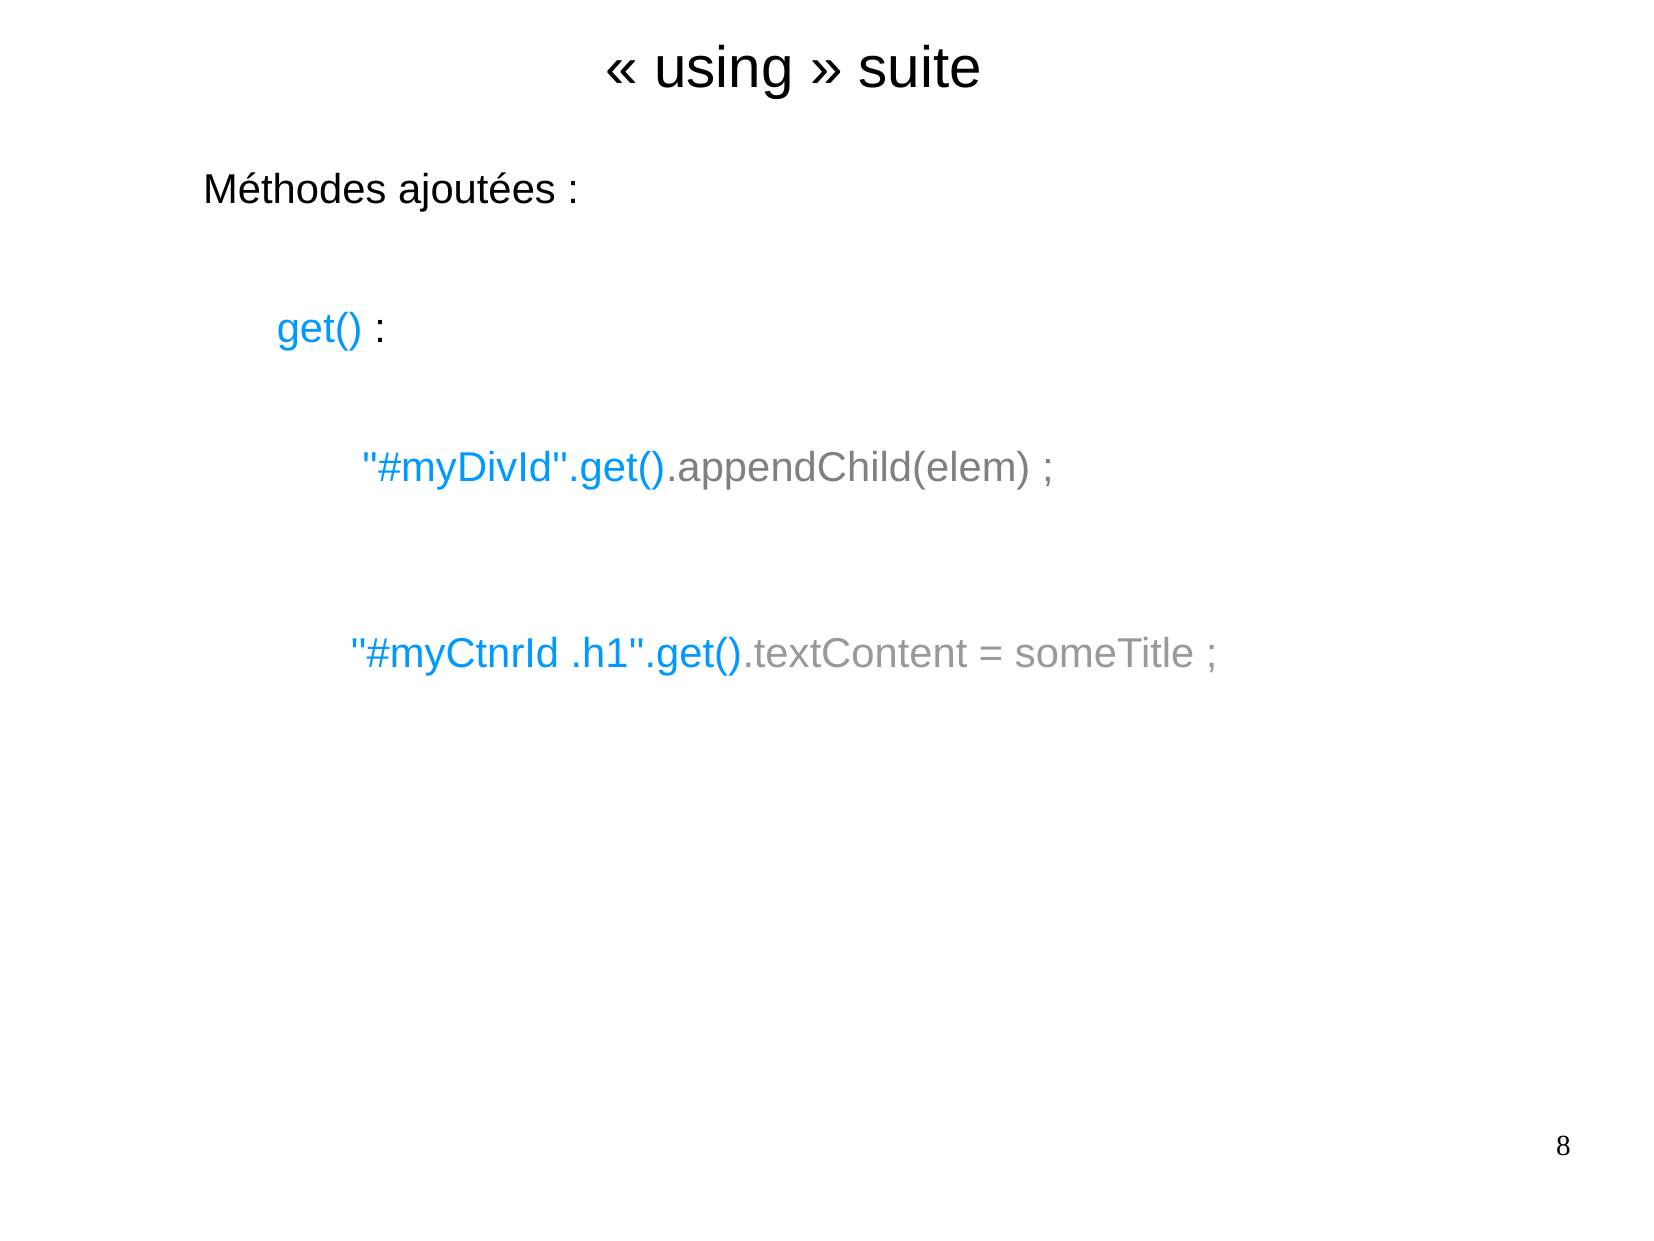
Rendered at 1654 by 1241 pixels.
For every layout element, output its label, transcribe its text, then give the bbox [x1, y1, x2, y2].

text_box Méthodes ajoutées : get() : ''#myDivId''.get().appendChild(elem) ; ''#myCtnrId .h1''.get().textContent = someTitle ; [114, 111, 1549, 1039]
text_box « using » suite [590, 27, 1127, 108]
